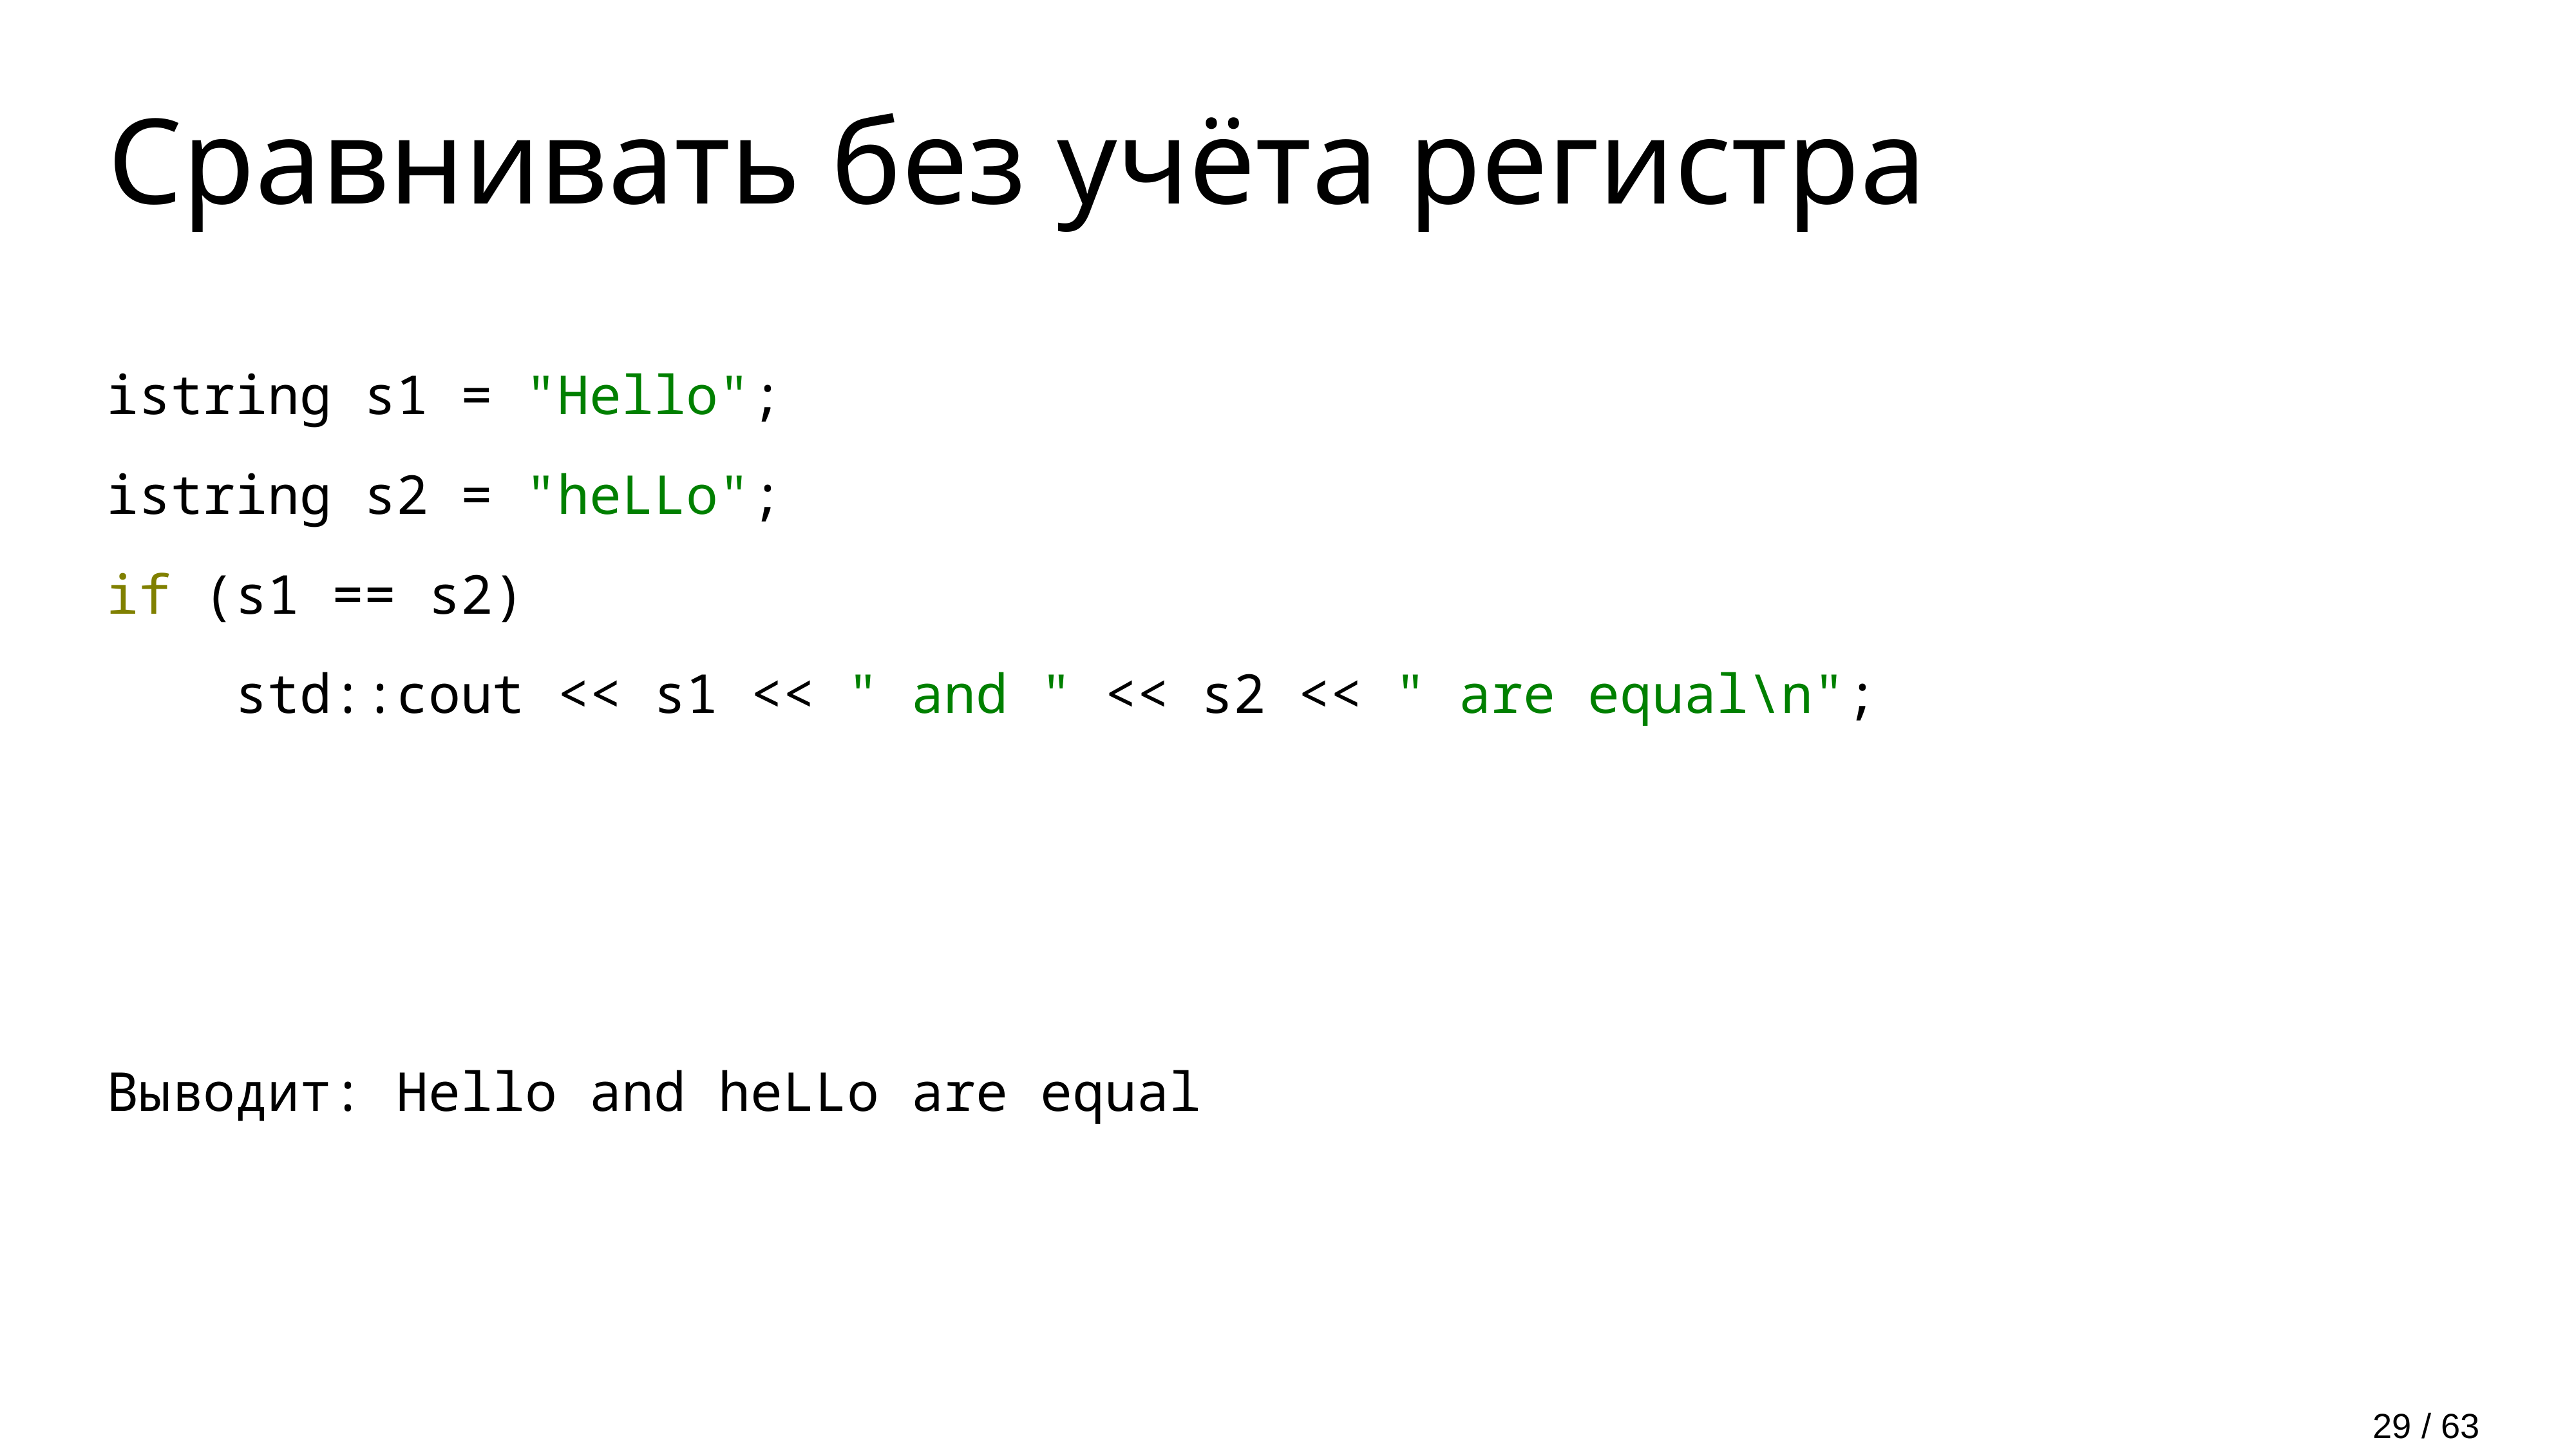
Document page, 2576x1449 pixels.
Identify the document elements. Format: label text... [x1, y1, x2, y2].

text_box <number> / 63 [2363, 1402, 2576, 1449]
list istring s1 = "Hello"; istring s2 = "heLLo"; if (s1 == s2) std::cout << s1 << " and " << s2 << " are equal\n"; Выводит: Hello and heLLo are equal [0, 295, 2576, 1449]
title Сравнивать без учёта регистра [108, 80, 2468, 242]
